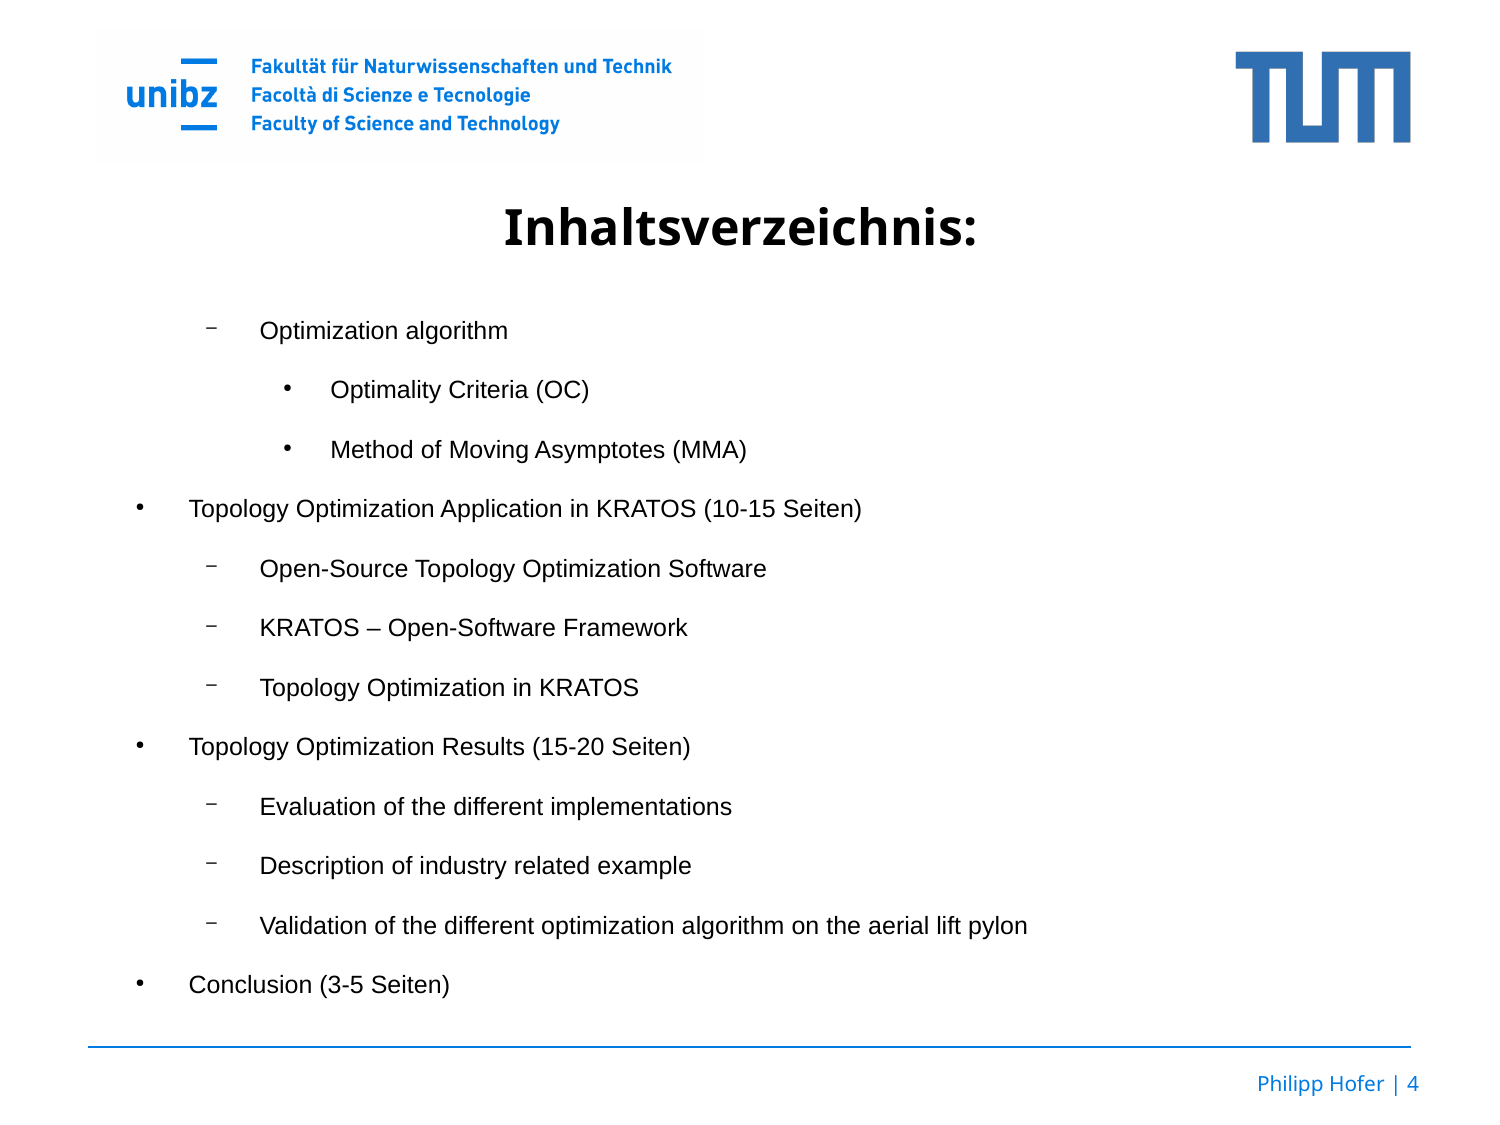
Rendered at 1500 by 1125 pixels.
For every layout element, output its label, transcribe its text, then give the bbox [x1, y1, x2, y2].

text_box Optimization algorithm Optimality Criteria (OC) Method of Moving Asymptotes (MMA) Topology Optimization Application in KRATOS (10-15 Seiten) Open-Source Topology Optimization Software KRATOS – Open-Software Framework Topology Optimization in KRATOS Topology Optimization Results (15-20 Seiten) Evaluation of the different implementations Description of industry related example Validation of the different optimization algorithm on the aerial lift pylon Conclusion (3-5 Seiten) [103, 307, 1335, 1043]
text_box Inhaltsverzeichnis: [103, 137, 1397, 300]
picture [97, 28, 703, 164]
picture [1145, 0, 1500, 233]
